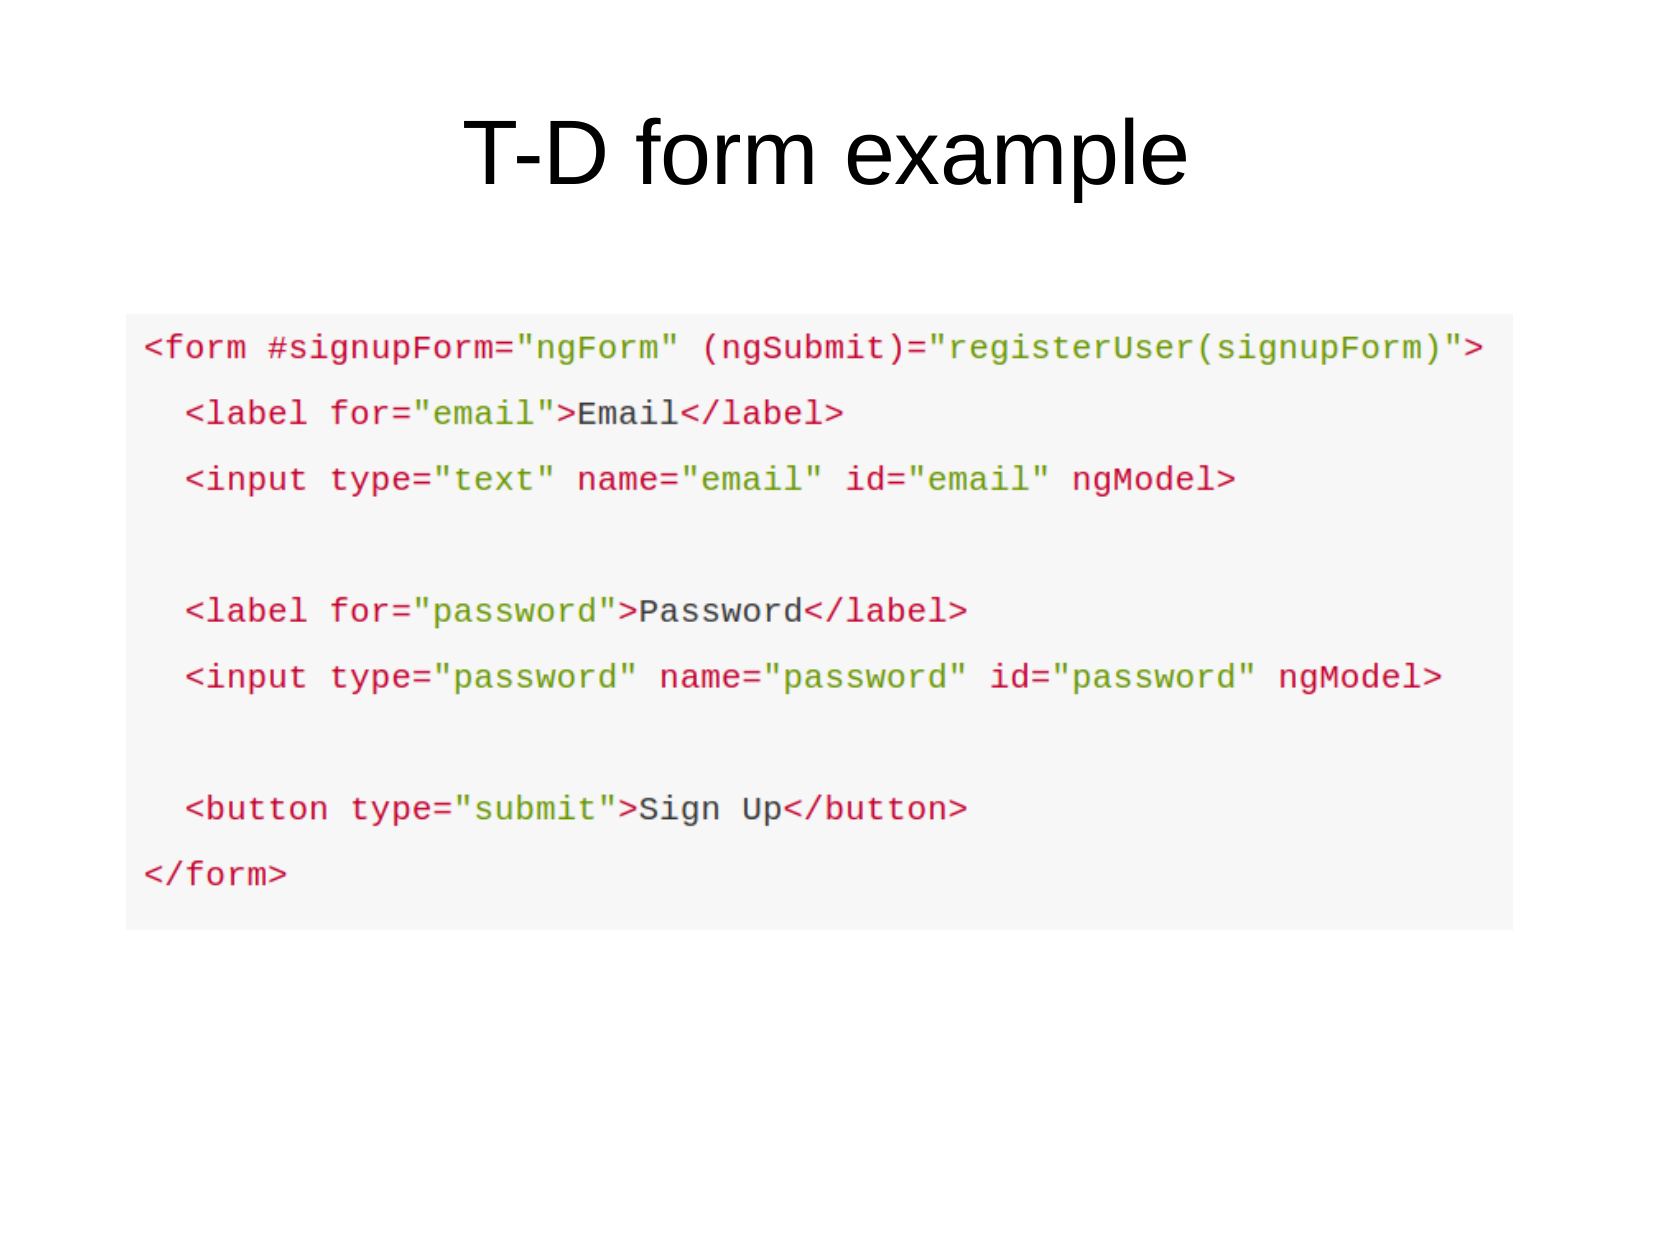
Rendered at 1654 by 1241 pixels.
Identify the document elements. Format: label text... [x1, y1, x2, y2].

picture [126, 314, 1513, 931]
title T-D form example [82, 49, 1571, 257]
